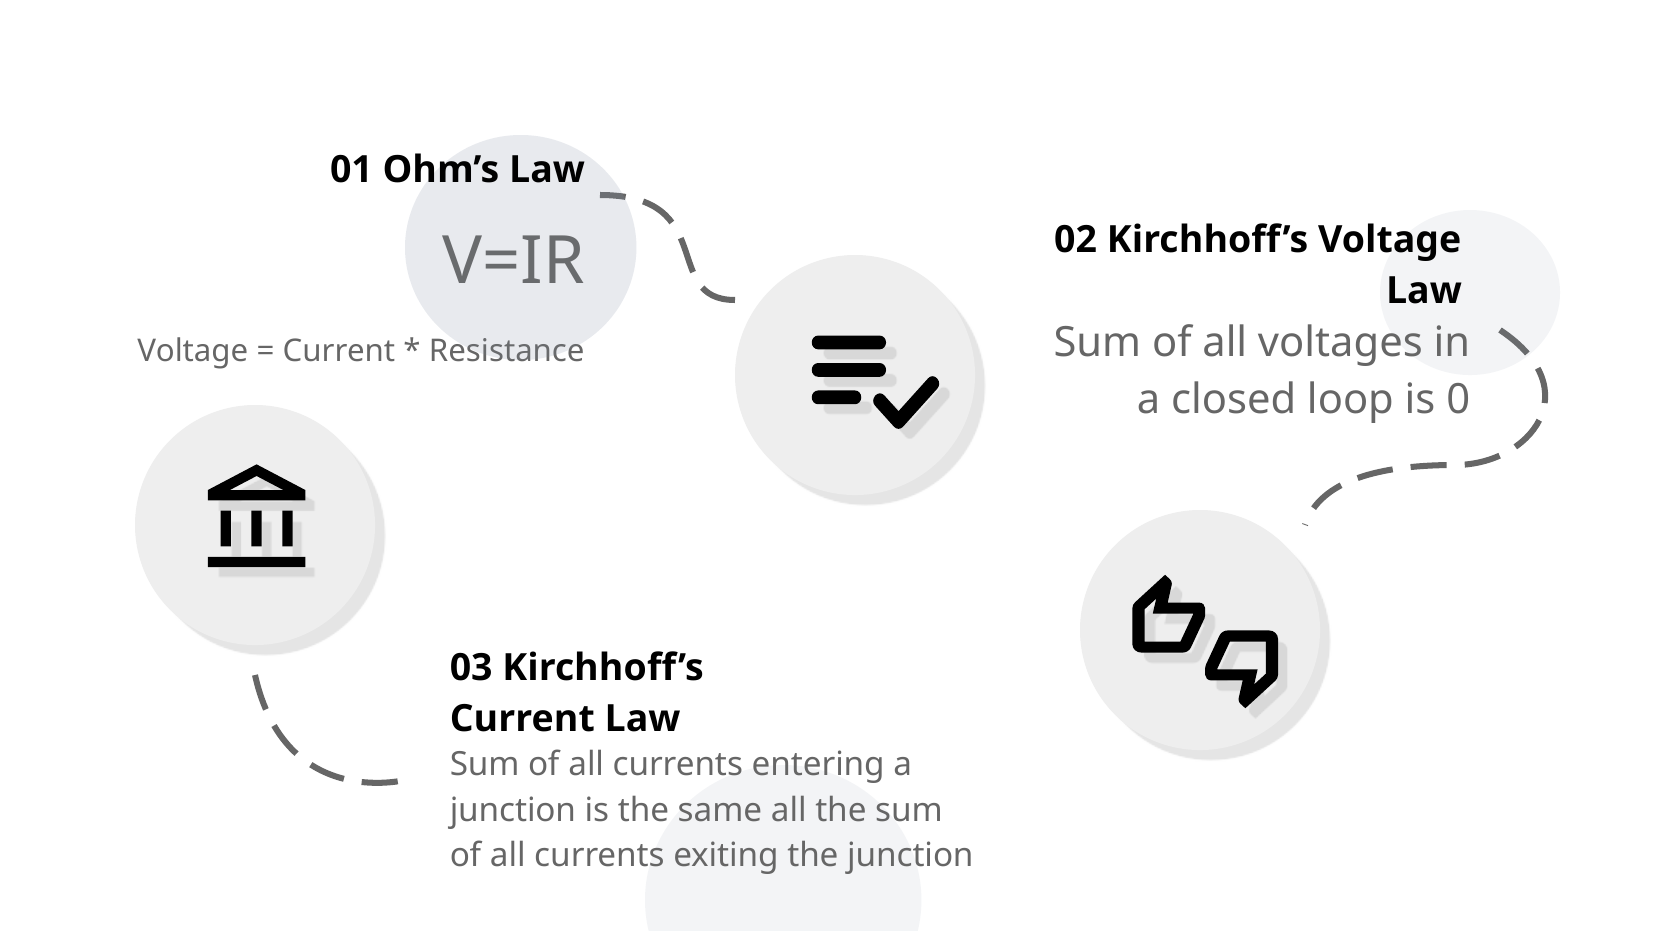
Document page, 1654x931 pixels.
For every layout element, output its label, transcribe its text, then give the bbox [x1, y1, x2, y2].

text_box Sum of all currents entering a junction is the same all the sum of all currents exiting the junction [435, 732, 991, 902]
text_box 01 Ohm’s Law [270, 135, 601, 201]
text_box Sum of all voltages in a closed loop is 0 [1035, 304, 1486, 456]
text_box V=IR Voltage = Current * Resistance [29, 205, 601, 367]
text_box [405, 166, 637, 361]
text_box 02 Kirchhoff’s Voltage Law [1019, 204, 1477, 307]
picture [1129, 572, 1282, 712]
text_box 03 Kirchhoff’s Current Law [435, 633, 766, 736]
picture [195, 456, 324, 586]
picture [796, 291, 952, 463]
